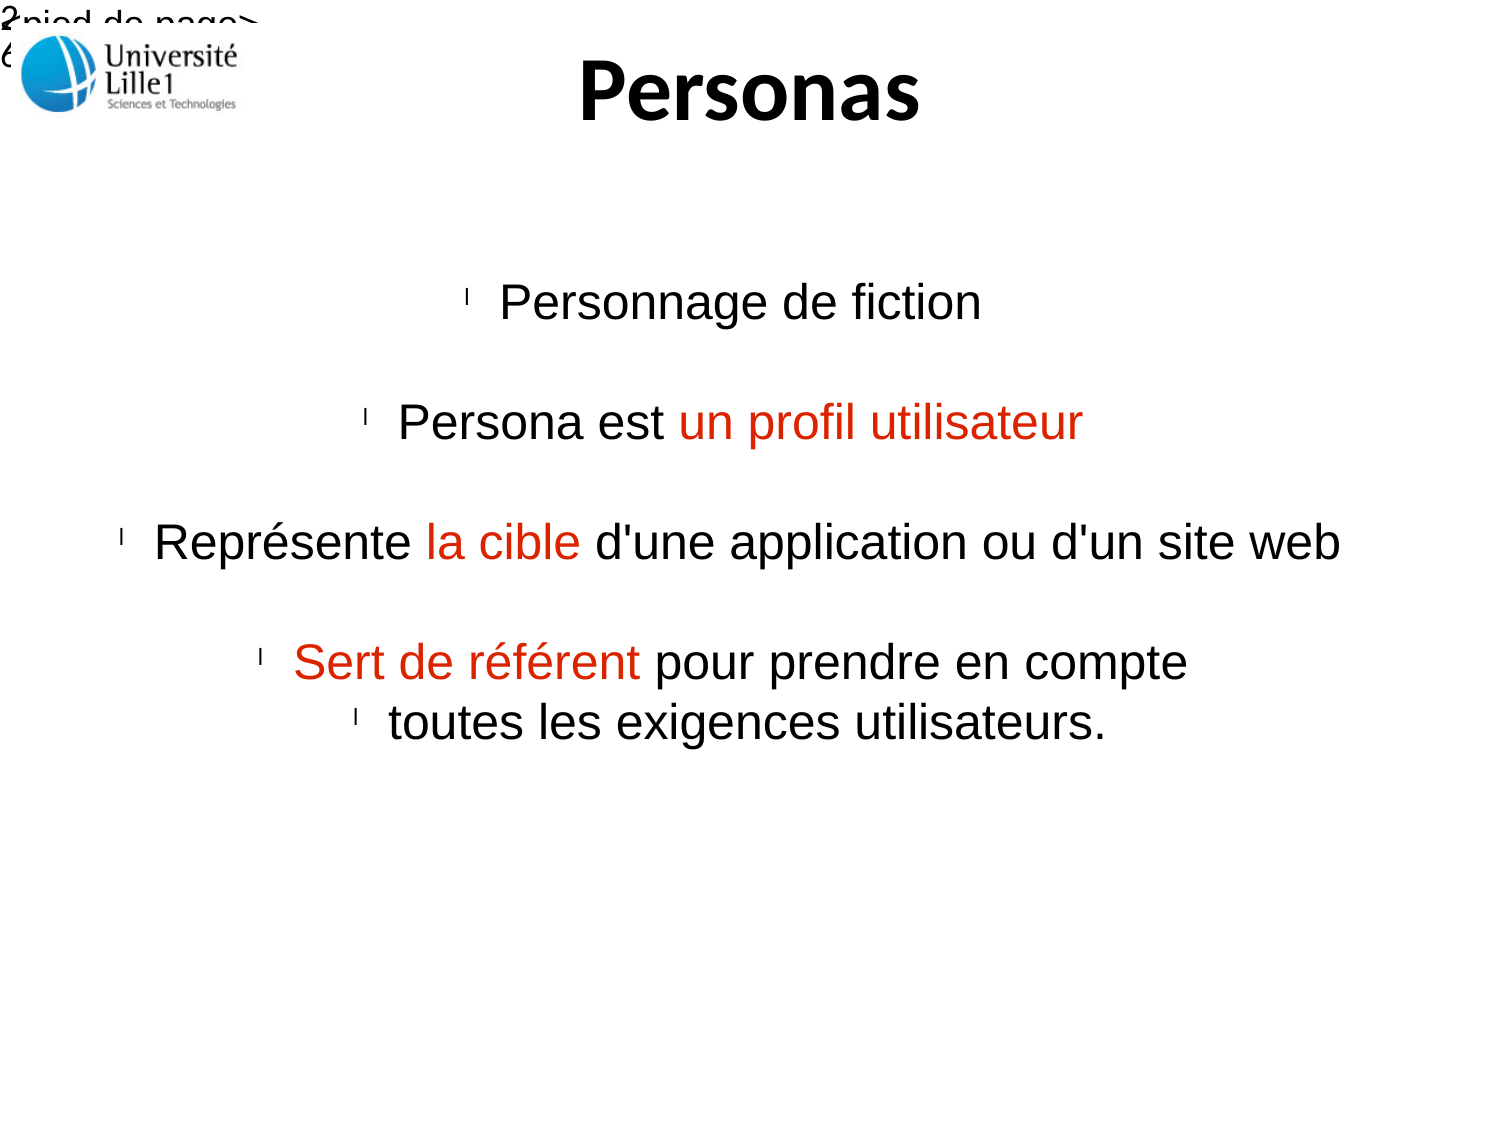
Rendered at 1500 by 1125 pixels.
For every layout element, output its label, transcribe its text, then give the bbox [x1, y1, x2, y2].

text_box Personnage de fiction Persona est un profil utilisateur Représente la cible d'une application ou d'un site web Sert de référent pour prendre en compte toutes les exigences utilisateurs. [35, 262, 1425, 945]
picture [11, 23, 260, 118]
text_box Personas [74, 45, 1425, 233]
